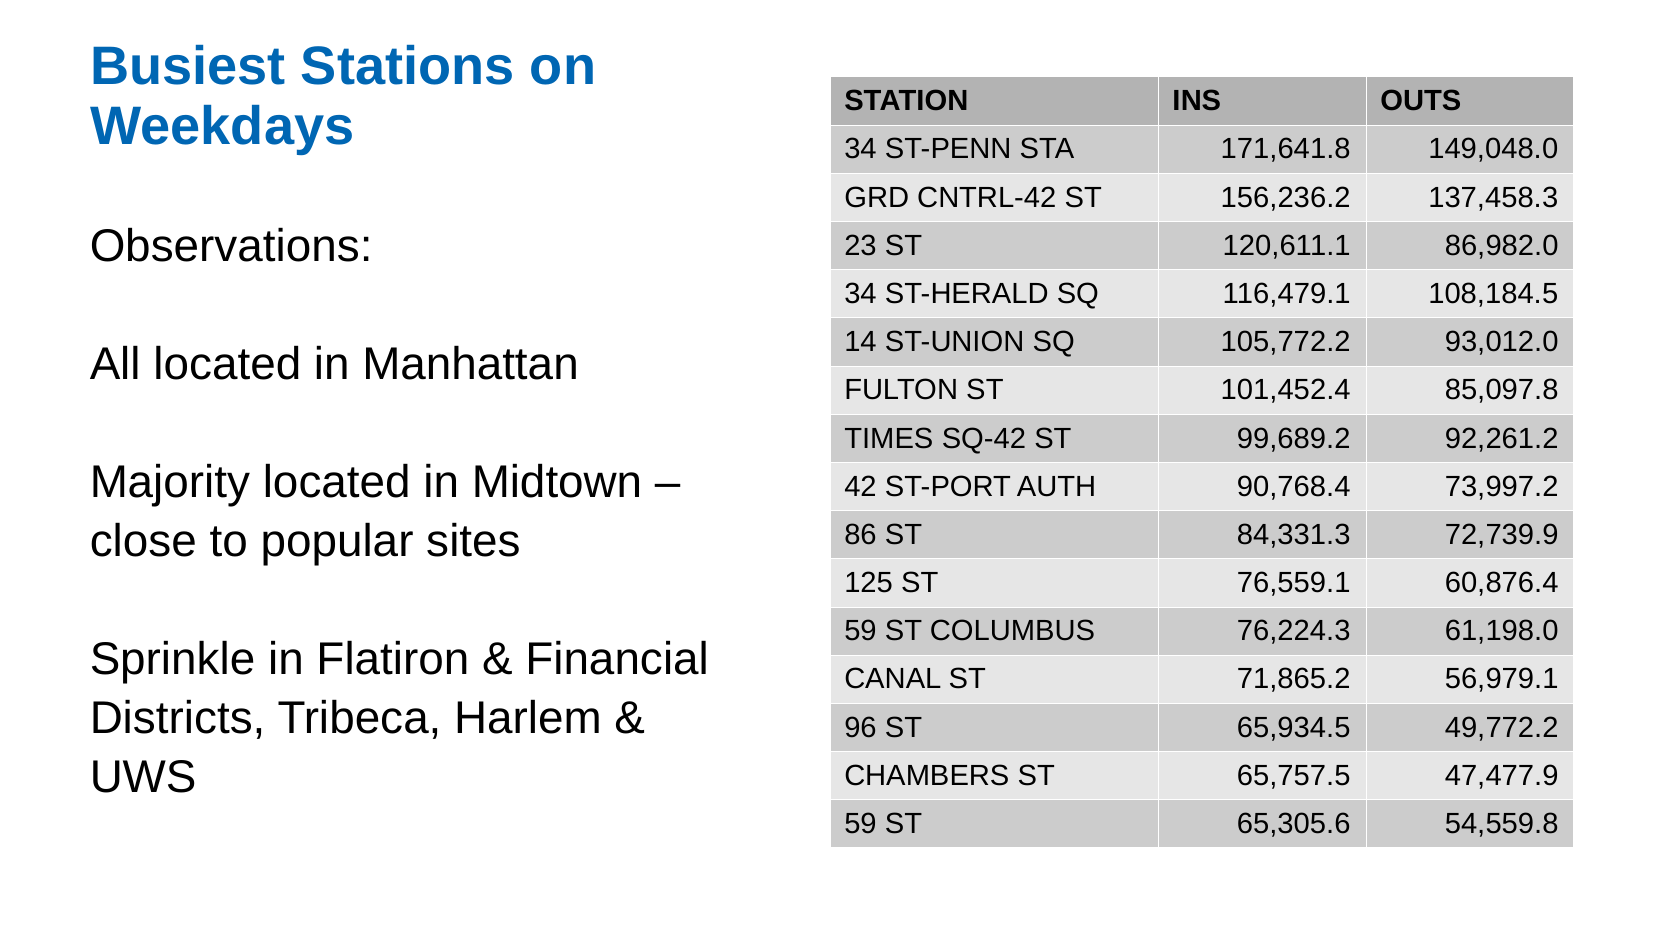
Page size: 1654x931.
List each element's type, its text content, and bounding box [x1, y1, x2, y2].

text_box Observations: All located in Manhattan Majority located in Midtown – close to popular sites Sprinkle in Flatiron & Financial Districts, Tribeca, Harlem & UWS [75, 205, 766, 810]
table_cell 60,876.4 [1367, 559, 1573, 607]
table_cell 86,982.0 [1367, 222, 1573, 269]
table_cell CANAL ST [831, 656, 1158, 703]
table_header STATION [891, 77, 1158, 125]
table_cell 90,768.4 [1159, 463, 1366, 510]
table_cell 149,048.0 [1367, 126, 1573, 173]
table_cell 108,184.5 [1367, 270, 1573, 317]
table_cell 42 ST-PORT AUTH [831, 463, 1158, 510]
table_cell 99,689.2 [1159, 415, 1366, 462]
table_cell 105,772.2 [1159, 318, 1366, 366]
table_cell 34 ST-HERALD SQ [831, 270, 1158, 317]
table_cell 101,452.4 [1159, 367, 1366, 414]
table_cell 34 ST-PENN STA [891, 126, 1158, 173]
table_cell 54,559.8 [1367, 800, 1573, 847]
table_cell 14 ST-UNION SQ [831, 318, 1158, 366]
table_cell 65,934.5 [1159, 704, 1366, 751]
table_cell 61,198.0 [1367, 608, 1573, 655]
table_cell 120,611.1 [1159, 222, 1366, 269]
table_cell 72,739.9 [1367, 511, 1573, 558]
table_cell 59 ST [831, 800, 1158, 847]
table_cell 96 ST [831, 704, 1158, 751]
table_cell 85,097.8 [1367, 367, 1573, 414]
table_cell 23 ST [831, 222, 1158, 269]
table_cell 86 ST [831, 511, 1158, 558]
title Busiest Stations on Weekdays [0, 11, 891, 181]
table_cell FULTON ST [831, 367, 1158, 414]
table_cell 93,012.0 [1367, 318, 1573, 366]
table_cell 73,997.2 [1367, 463, 1573, 510]
table_cell 171,641.8 [1159, 126, 1366, 173]
table_cell GRD CNTRL-42 ST [831, 174, 1158, 221]
table_cell 116,479.1 [1159, 270, 1366, 317]
table_cell 92,261.2 [1367, 415, 1573, 462]
table_cell 47,477.9 [1367, 752, 1573, 799]
table_header OUTS [1367, 77, 1573, 125]
table_cell 156,236.2 [1159, 174, 1366, 221]
table_cell 59 ST COLUMBUS [831, 608, 1158, 655]
table_cell 76,559.1 [1159, 559, 1366, 607]
table_cell 71,865.2 [1159, 656, 1366, 703]
table_header INS [1159, 77, 1366, 125]
table_cell 49,772.2 [1367, 704, 1573, 751]
table_cell 84,331.3 [1159, 511, 1366, 558]
table_cell 76,224.3 [1159, 608, 1366, 655]
table_cell 65,305.6 [1159, 800, 1366, 847]
table_cell 137,458.3 [1367, 174, 1573, 221]
table_cell 125 ST [831, 559, 1158, 607]
table_cell TIMES SQ-42 ST [831, 415, 1158, 462]
table_cell CHAMBERS ST [831, 752, 1158, 799]
table_cell 65,757.5 [1159, 752, 1366, 799]
table_cell 56,979.1 [1367, 656, 1573, 703]
